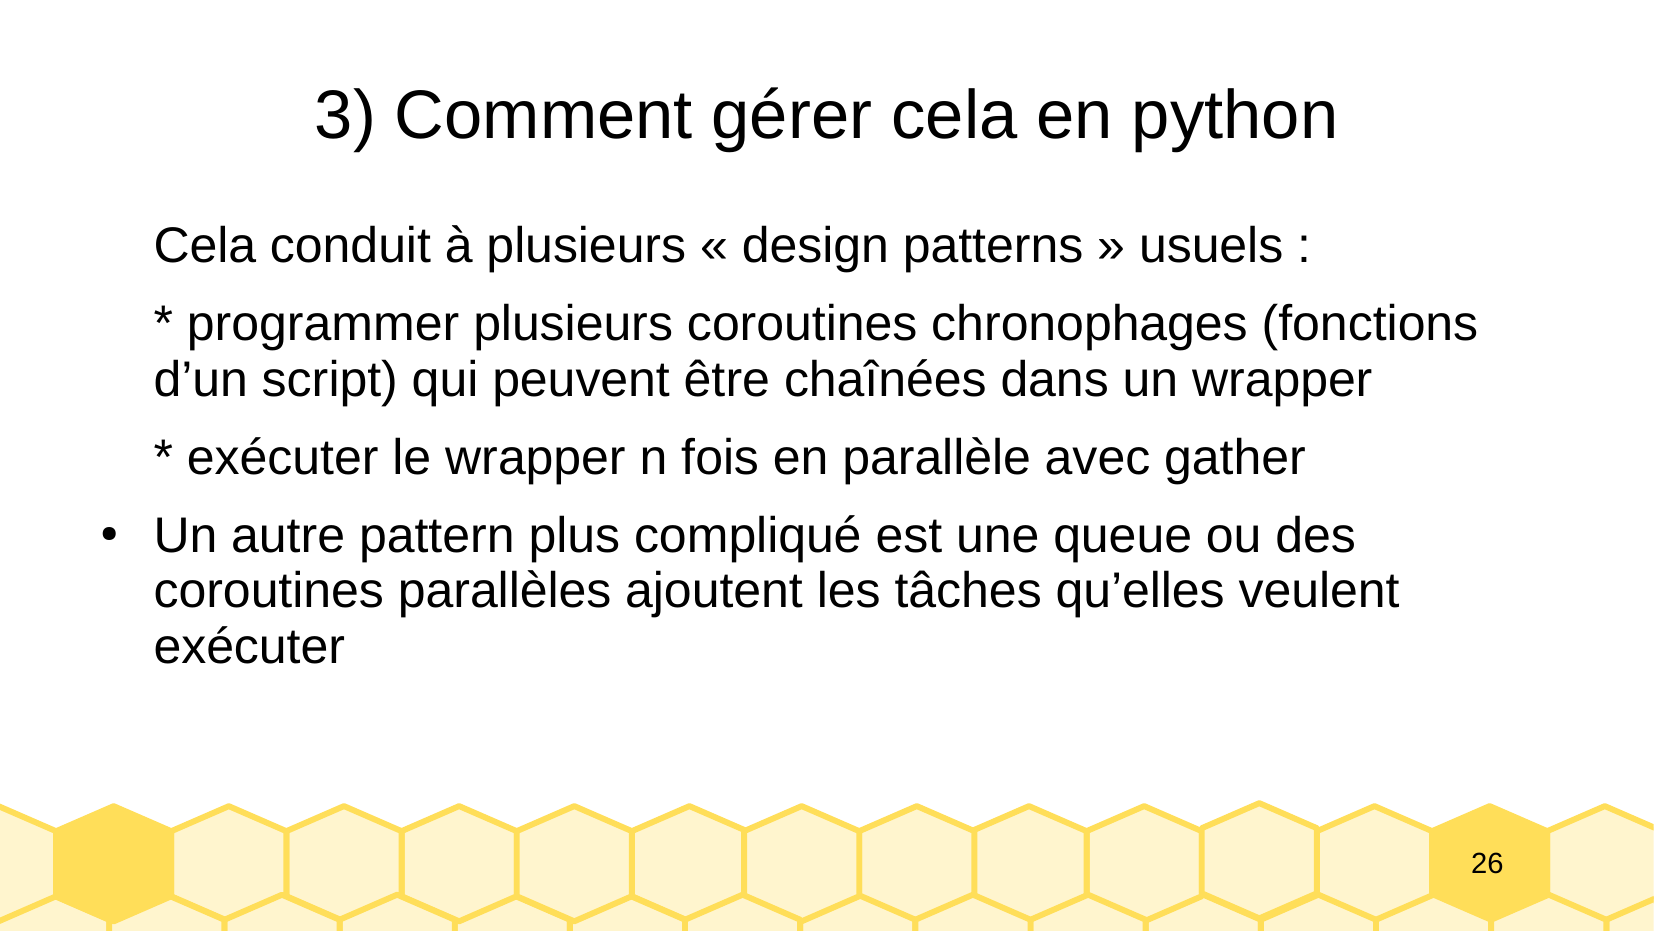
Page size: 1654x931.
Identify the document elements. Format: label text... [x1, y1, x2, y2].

list Cela conduit à plusieurs « design patterns » usuels : * programmer plusieurs coroutines chronophages (fonctions d’un script) qui peuvent être chaînées dans un wrapper * exécuter le wrapper n fois en parallèle avec gather Un autre pattern plus compliqué est une queue ou des coroutines parallèles ajoutent les tâches qu’elles veulent exécuter [82, 217, 1571, 758]
title 3) Comment gérer cela en python [82, 37, 1571, 193]
